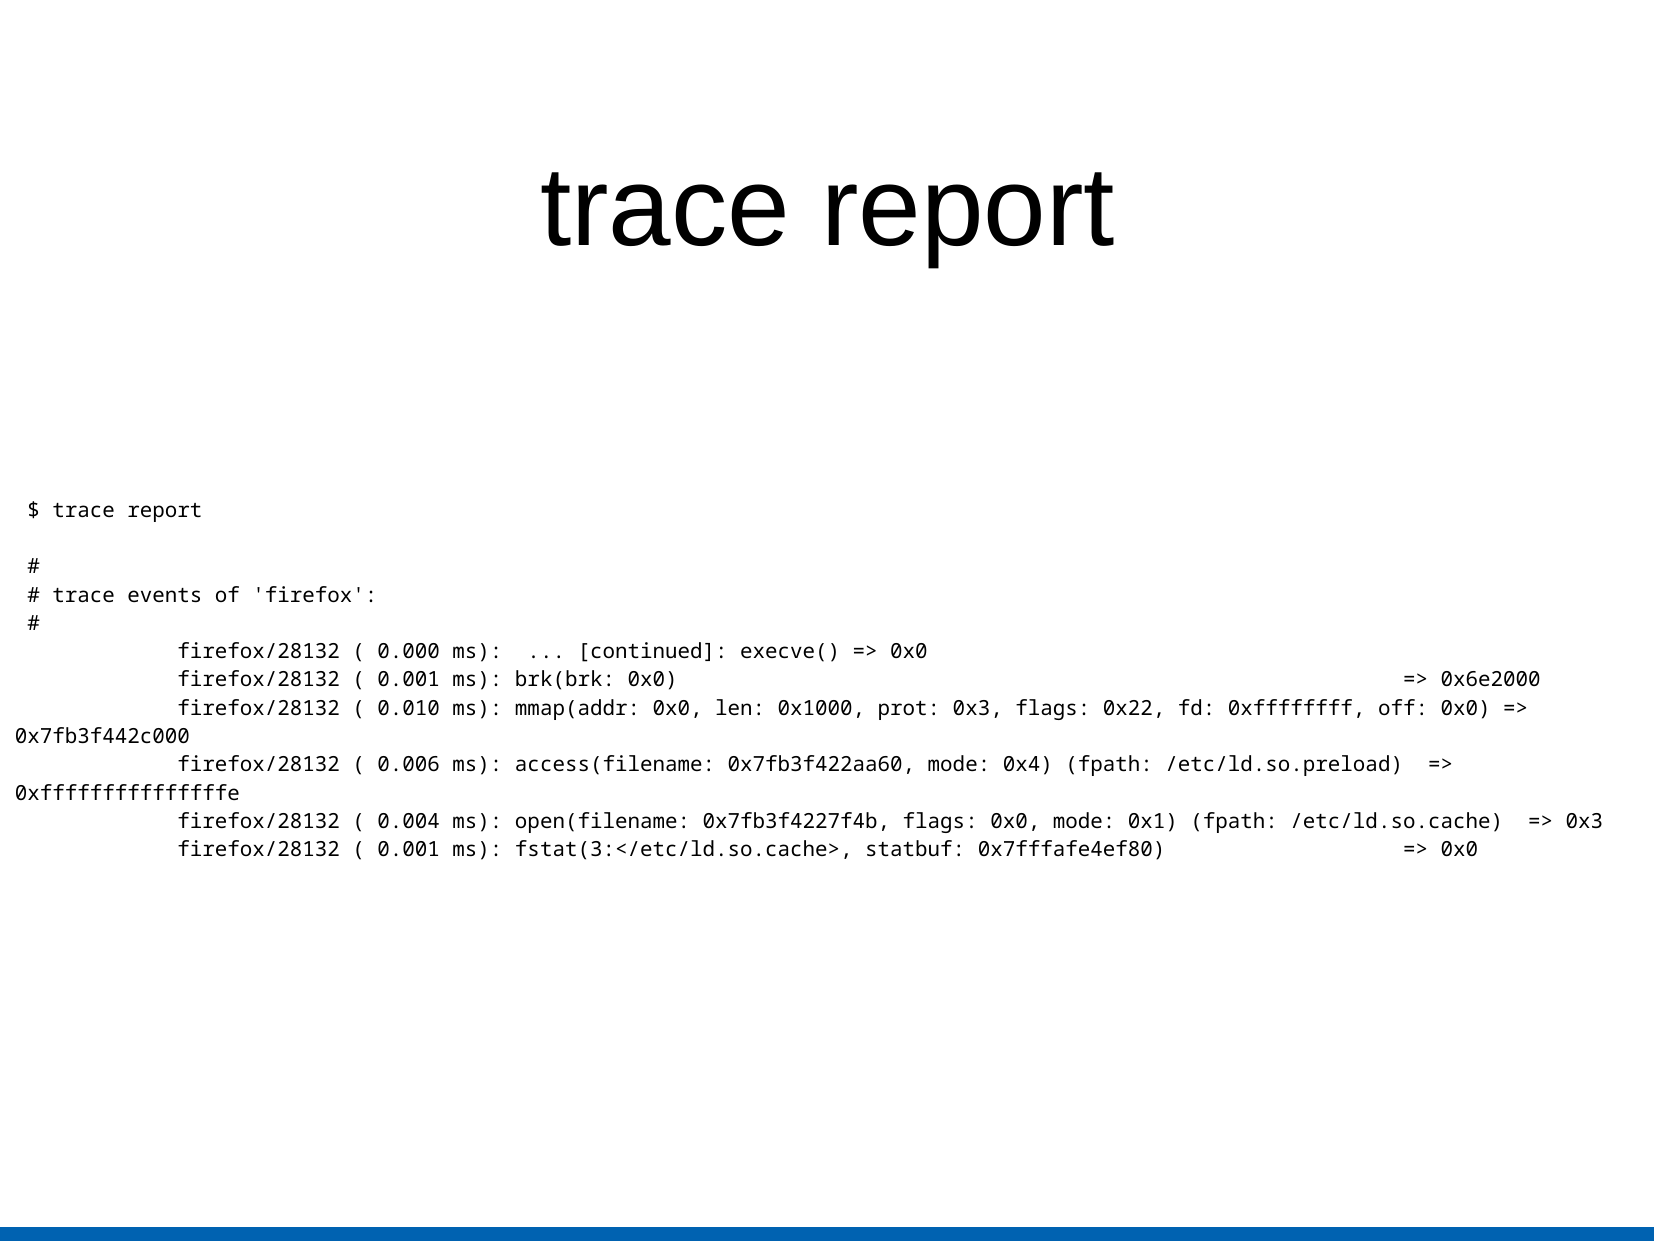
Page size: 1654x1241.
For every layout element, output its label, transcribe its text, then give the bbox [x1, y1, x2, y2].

title trace report [121, 110, 1534, 303]
text_box $ trace report # # trace events of 'firefox': # firefox/28132 ( 0.000 ms): ... [continued]: execve() => 0x0 firefox/28132 ( 0.001 ms): brk(brk: 0x0) => 0x6e2000 firefox/28132 ( 0.010 ms): mmap(addr: 0x0, len: 0x1000, prot: 0x3, flags: 0x22, fd: 0xffffffff, off: 0x0) => 0x7fb3f442c000 firefox/28132 ( 0.006 ms): access(filename: 0x7fb3f422aa60, mode: 0x4) (fpath: /etc/ld.so.preload) => 0xfffffffffffffffe firefox/28132 ( 0.004 ms): open(filename: 0x7fb3f4227f4b, flags: 0x0, mode: 0x1) (fpath: /etc/ld.so.cache) => 0x3 firefox/28132 ( 0.001 ms): fstat(3:</etc/ld.so.cache>, statbuf: 0x7fffafe4ef80) => 0x0 [0, 487, 1618, 818]
